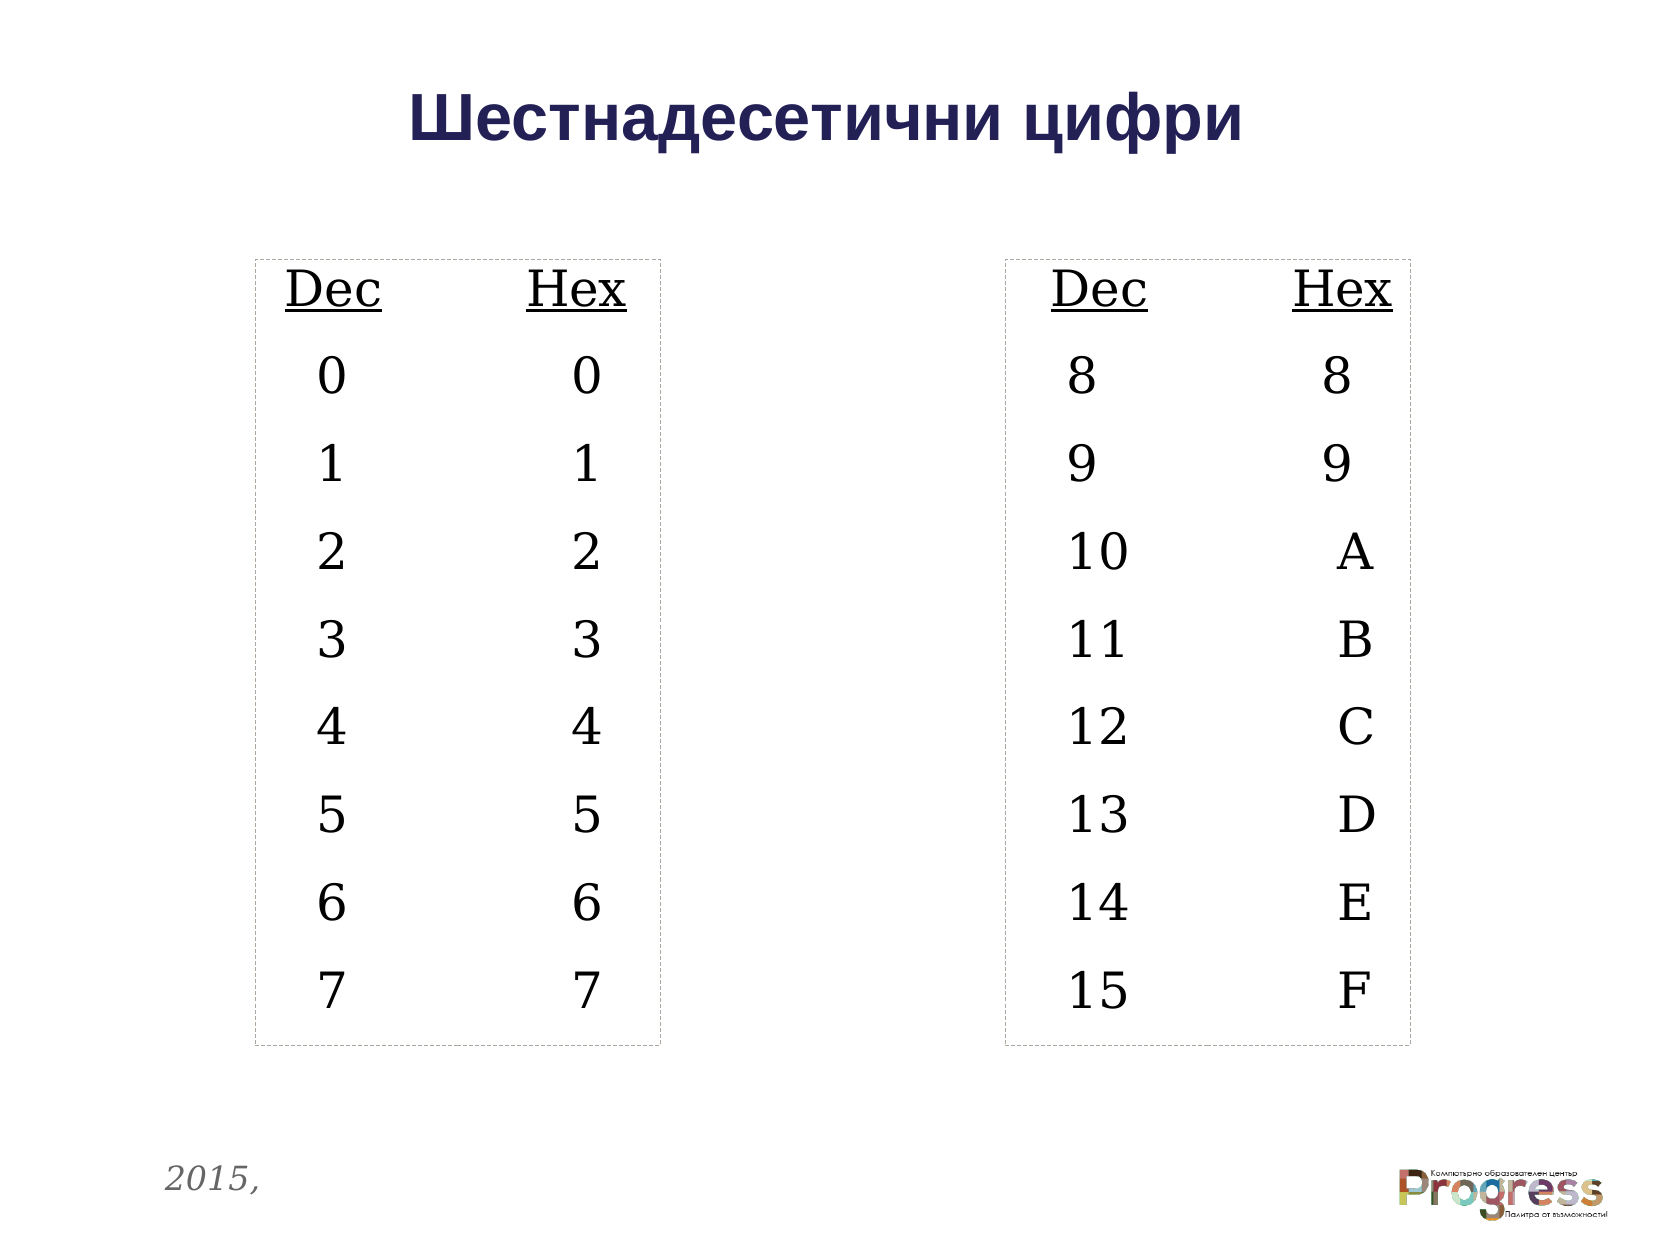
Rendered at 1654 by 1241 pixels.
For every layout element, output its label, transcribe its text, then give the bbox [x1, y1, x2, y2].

title Шестнадесетични цифри [82, 55, 1571, 181]
list Dec Hex 0 0 1 1 2 2 3 3 4 4 5 5 6 6 7 7 [255, 259, 661, 1046]
list Dec Hex 8 8 9 9 10 A 11 B 12 C 13 D 14 E 15 F [1005, 259, 1411, 1046]
picture [1399, 1168, 1613, 1221]
text_box 2015, Ива Е. Попова [150, 1152, 586, 1201]
